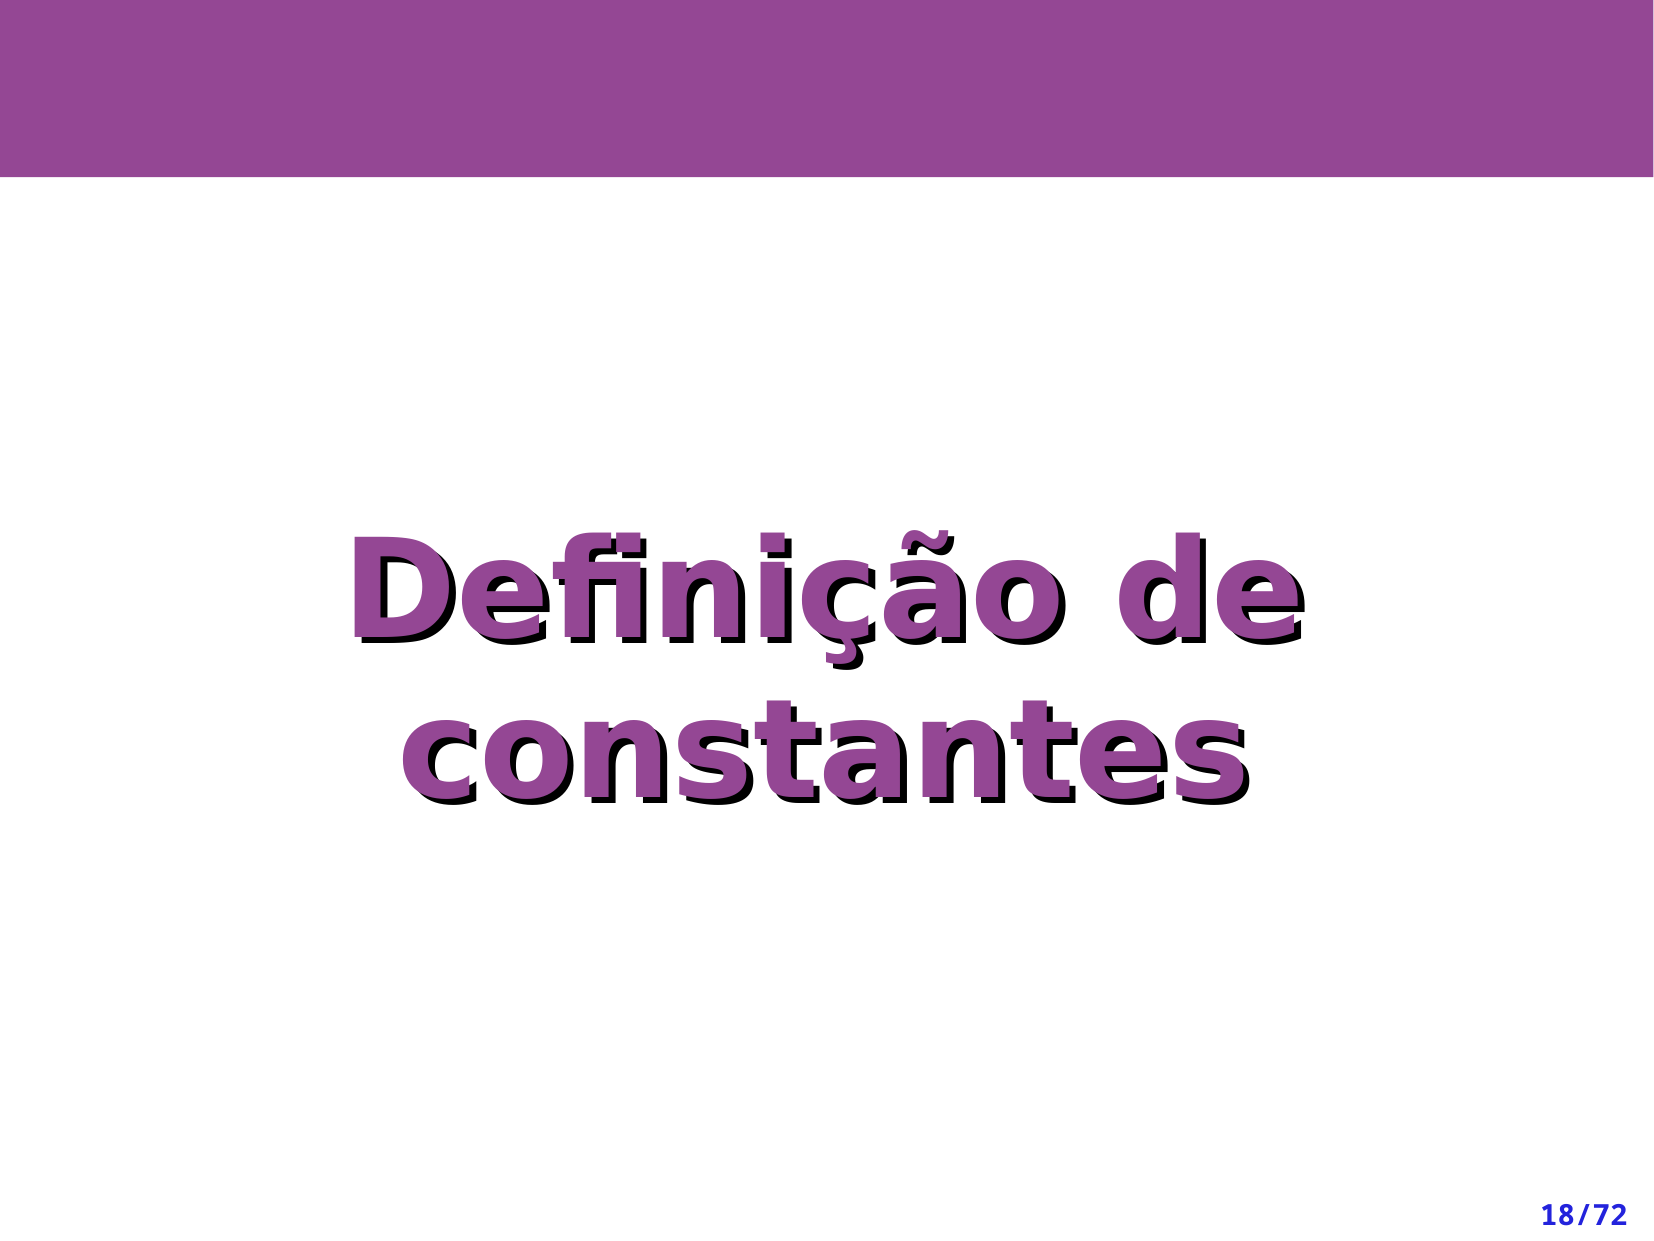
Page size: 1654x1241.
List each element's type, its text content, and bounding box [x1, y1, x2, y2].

text_box Definição de constantes [327, 501, 1326, 838]
